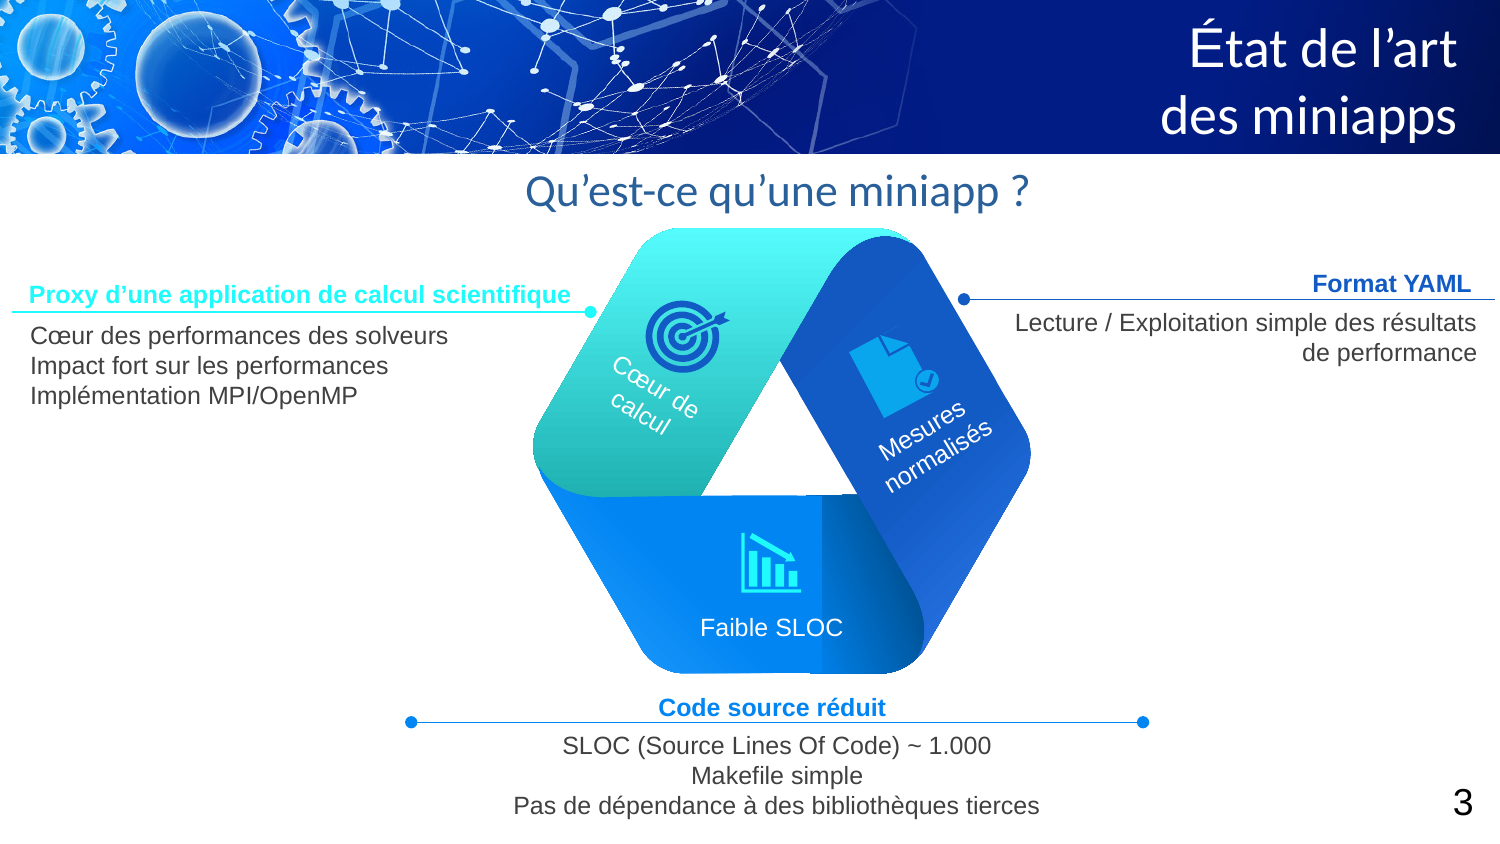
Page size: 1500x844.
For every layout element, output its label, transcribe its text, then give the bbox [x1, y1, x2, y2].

text_box Proxy d’une application de calcul scientifique [14, 313, 586, 317]
text_box Lecture / Exploitation simple des résultats de performance [967, 305, 1493, 374]
text_box Faible SLOC [682, 603, 862, 649]
text_box Format YAML [968, 300, 1494, 305]
picture [0, 237, 1500, 844]
picture [0, 0, 1500, 153]
text_box Cœur de calcul [588, 320, 746, 478]
text_box Format YAML [966, 259, 1494, 299]
list Qu’est-ce qu’une miniapp ? [0, 153, 1500, 237]
text_box Mesures normalisés [833, 374, 1026, 521]
title État de l’art des miniapps [118, 3, 1473, 153]
text_box Code source réduit [411, 683, 1141, 722]
text_box SLOC (Source Lines Of Code) ~ 1.000 Makefile simple Pas de dépendance à des bibliothèques tierces [413, 729, 1141, 827]
text_box 17 [1438, 773, 1500, 844]
picture [702, 361, 855, 495]
text_box Cœur des performances des solveurs Impact fort sur les performances Implémentation MPI/OpenMP [15, 317, 588, 417]
text_box [533, 228, 1031, 674]
text_box Code source réduit [413, 723, 1141, 729]
text_box Proxy d’une application de calcul scientifique [14, 271, 589, 311]
